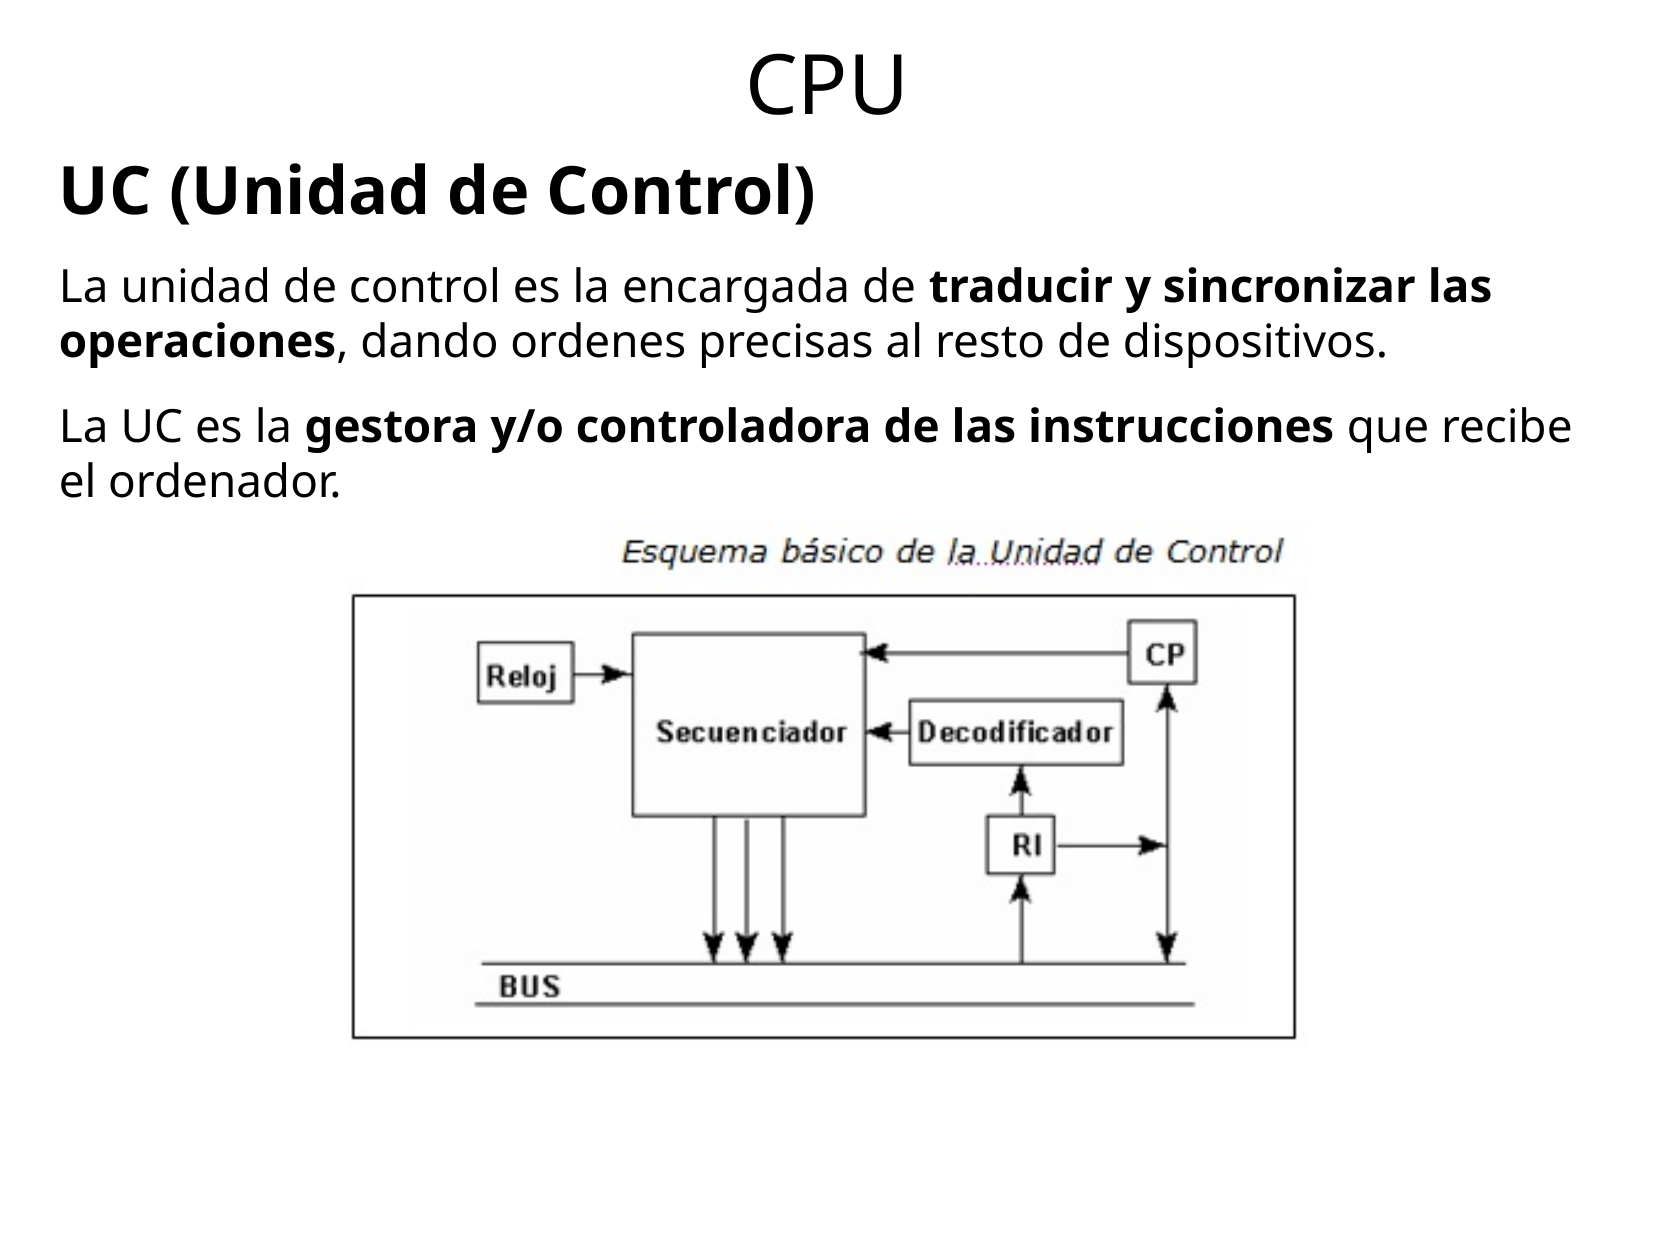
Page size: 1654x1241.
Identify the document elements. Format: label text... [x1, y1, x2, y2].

title CPU [83, 0, 1572, 162]
subtitle UC (Unidad de Control) La unidad de control es la encargada de traducir y sincronizar las operaciones, dando ordenes precisas al resto de dispositivos. La UC es la gestora y/o controladora de las instrucciones que recibe el ordenador. [59, 147, 1619, 967]
picture [289, 519, 1353, 1052]
